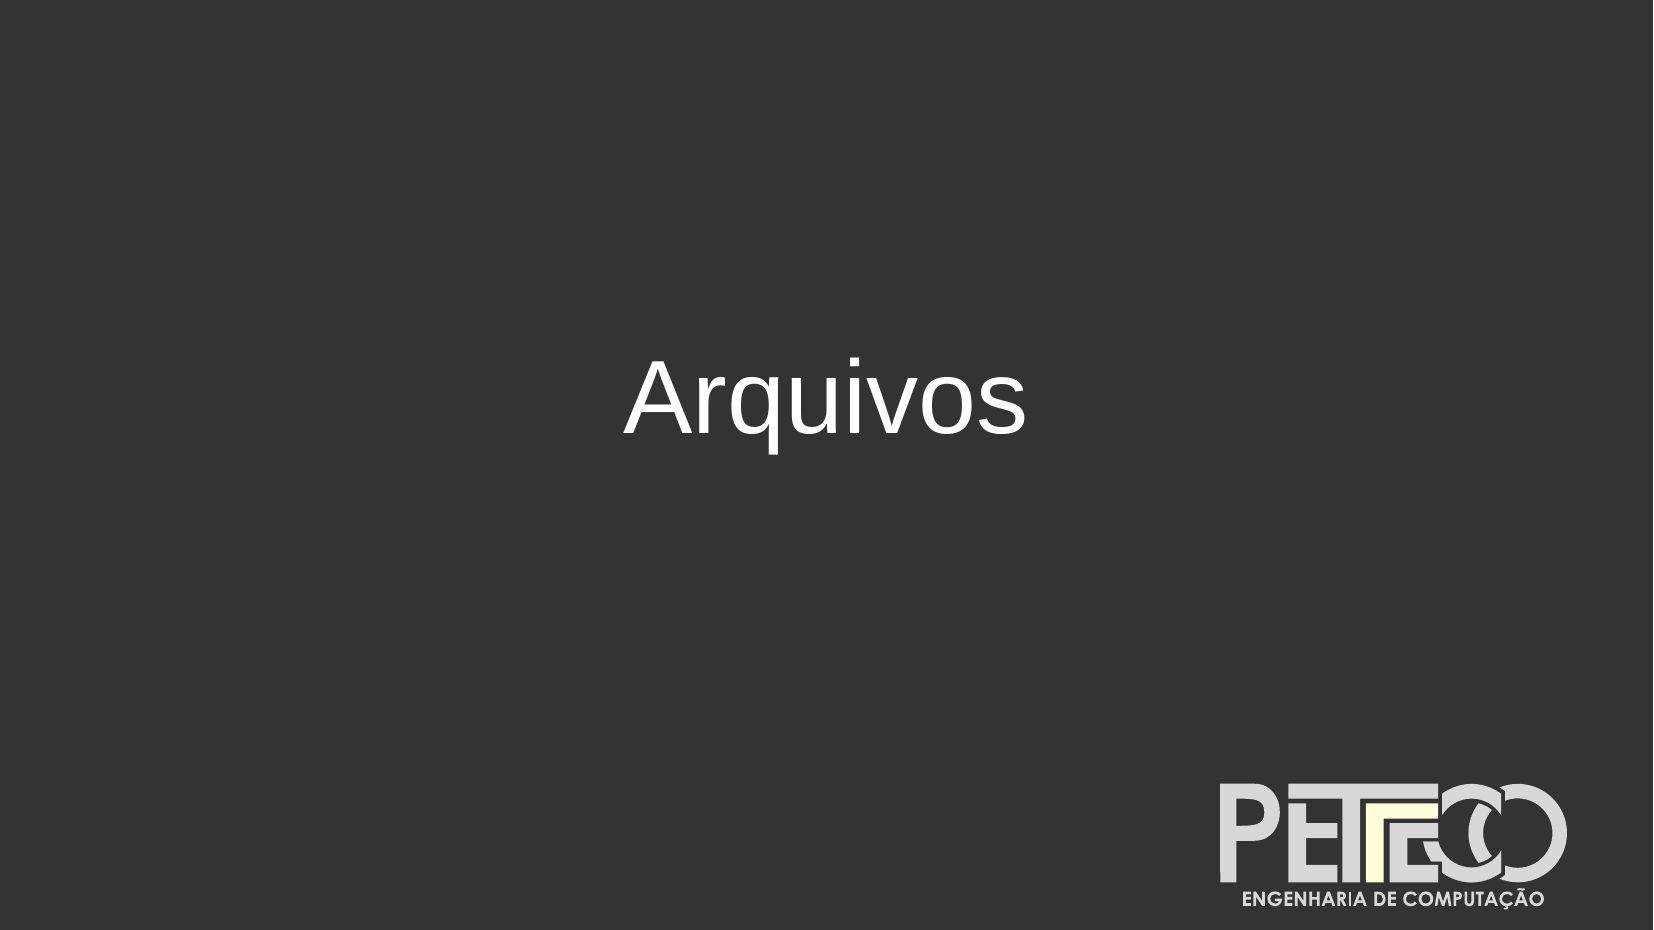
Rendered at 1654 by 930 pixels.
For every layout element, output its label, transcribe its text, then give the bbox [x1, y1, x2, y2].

subtitle Arquivos [82, 37, 1571, 757]
